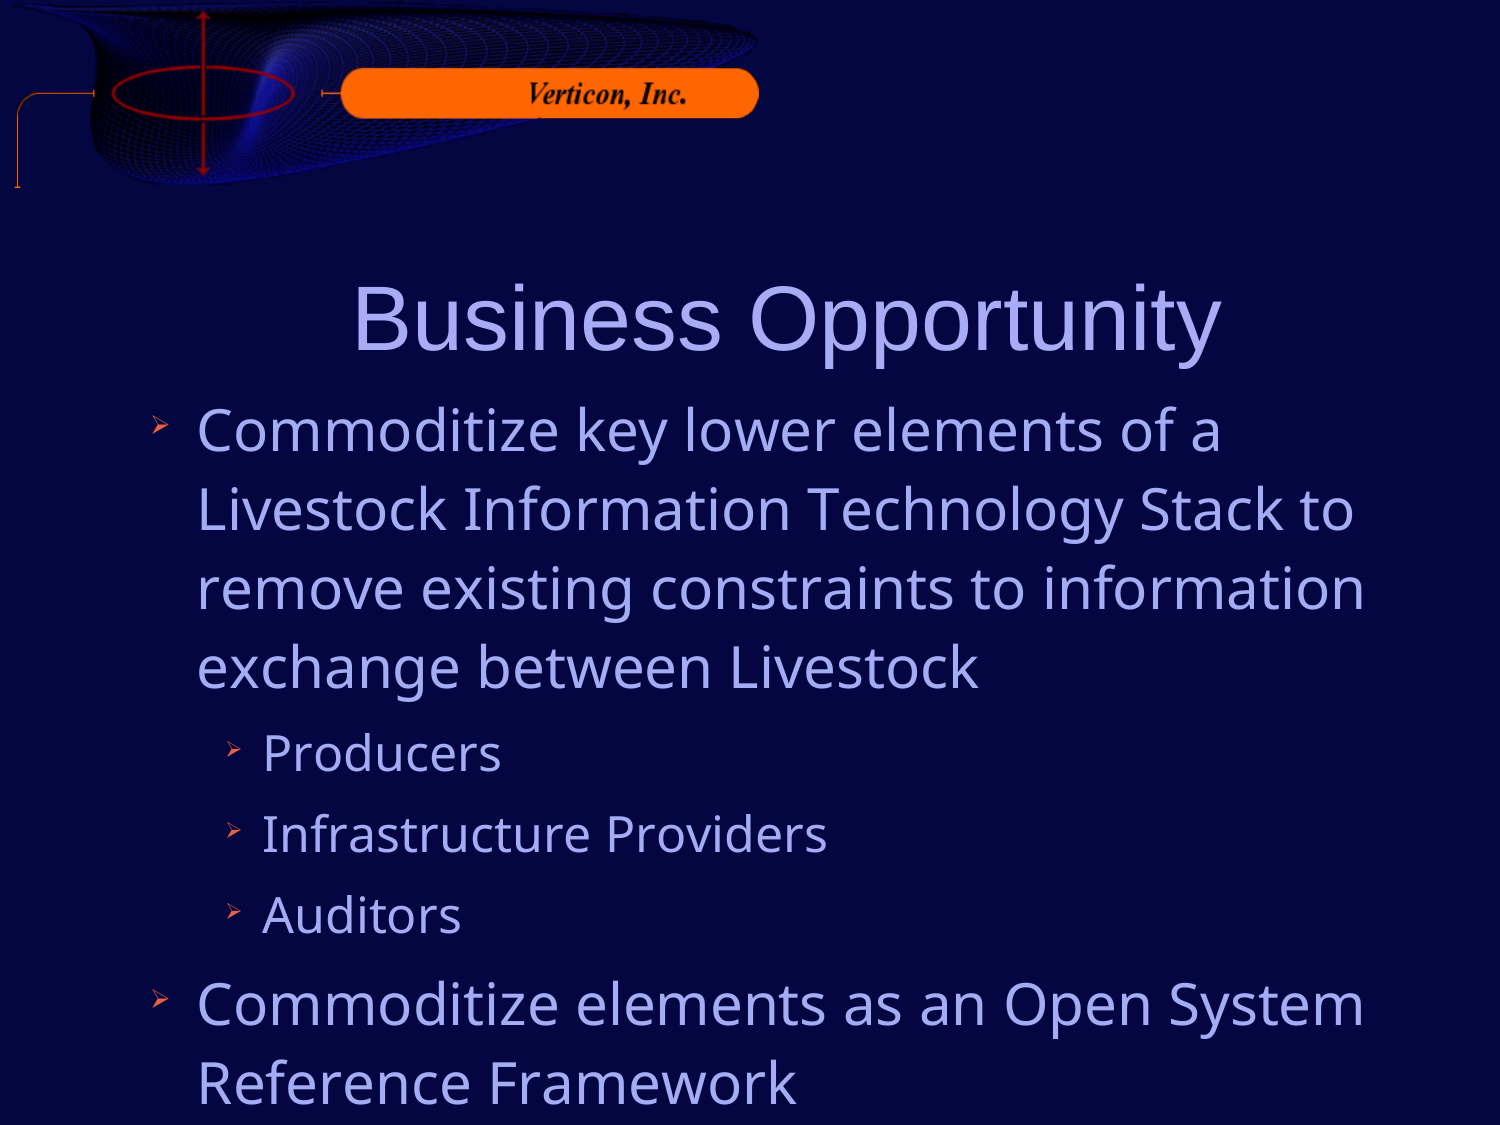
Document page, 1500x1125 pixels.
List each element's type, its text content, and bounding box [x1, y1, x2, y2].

picture [8, 0, 759, 188]
title Business Opportunity [112, 224, 1463, 388]
list Commoditize key lower elements of a Livestock Information Technology Stack to remove existing constraints to information exchange between Livestock Producers Infrastructure Providers Auditors Commoditize elements as an Open System Reference Framework [75, 388, 1463, 1048]
